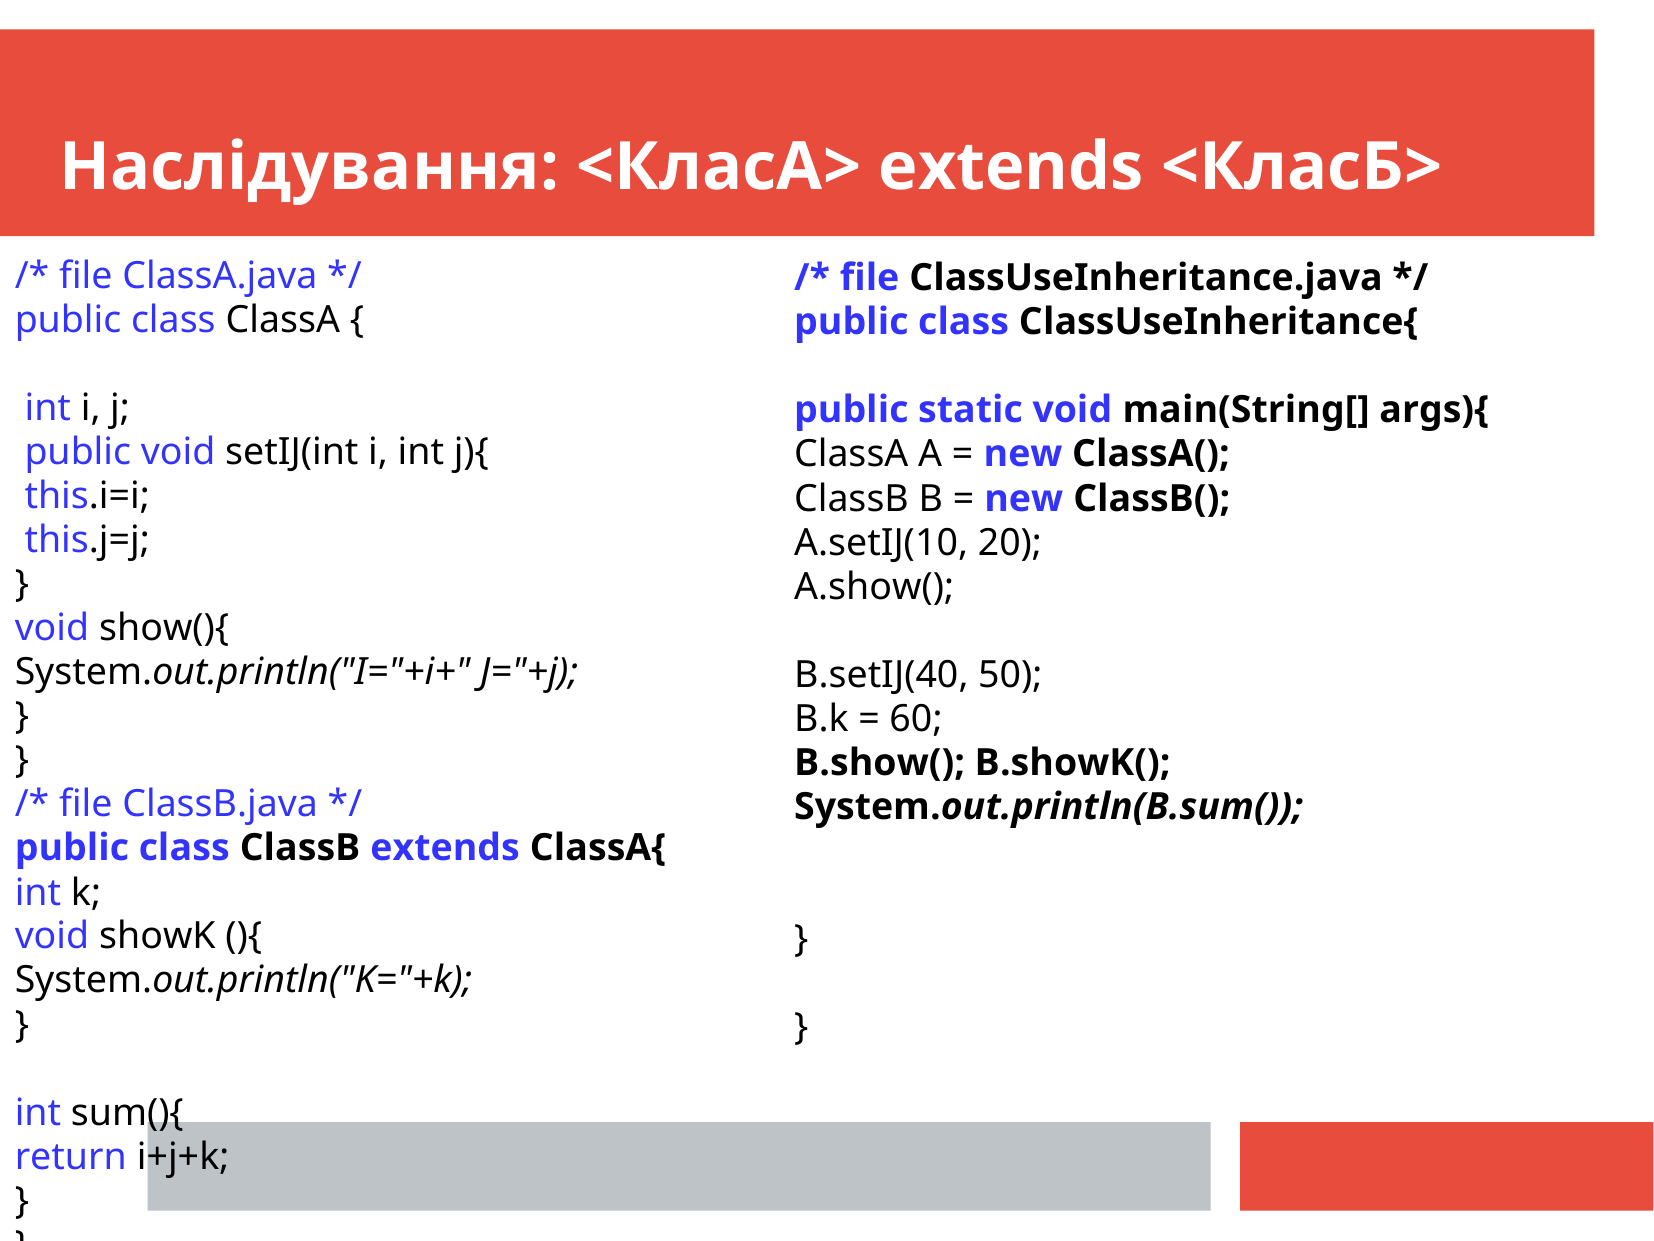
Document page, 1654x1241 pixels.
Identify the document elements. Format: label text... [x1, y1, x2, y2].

text_box Наслідування: <КласА> extends <КласБ> [59, 59, 1594, 206]
text_box /* file ClassUseInheritance.java */ public class ClassUseInheritance{ public static void main(String[] args){ ClassA A = new ClassA(); ClassB B = new ClassB(); A.setIJ(10, 20); A.show(); B.setIJ(40, 50); B.k = 60; B.show(); B.showK(); System.out.println(B.sum()); } } [779, 247, 1642, 1057]
text_box /* file ClassA.java */ public class ClassA { int i, j; public void setIJ(int i, int j){ this.i=i; this.j=j; } void show(){ System.out.println("I="+i+" J="+j); } } /* file ClassB.java */ public class ClassB extends ClassA{ int k; void showK (){ System.out.println("K="+k); } int sum(){ return i+j+k; } } [0, 245, 762, 1241]
